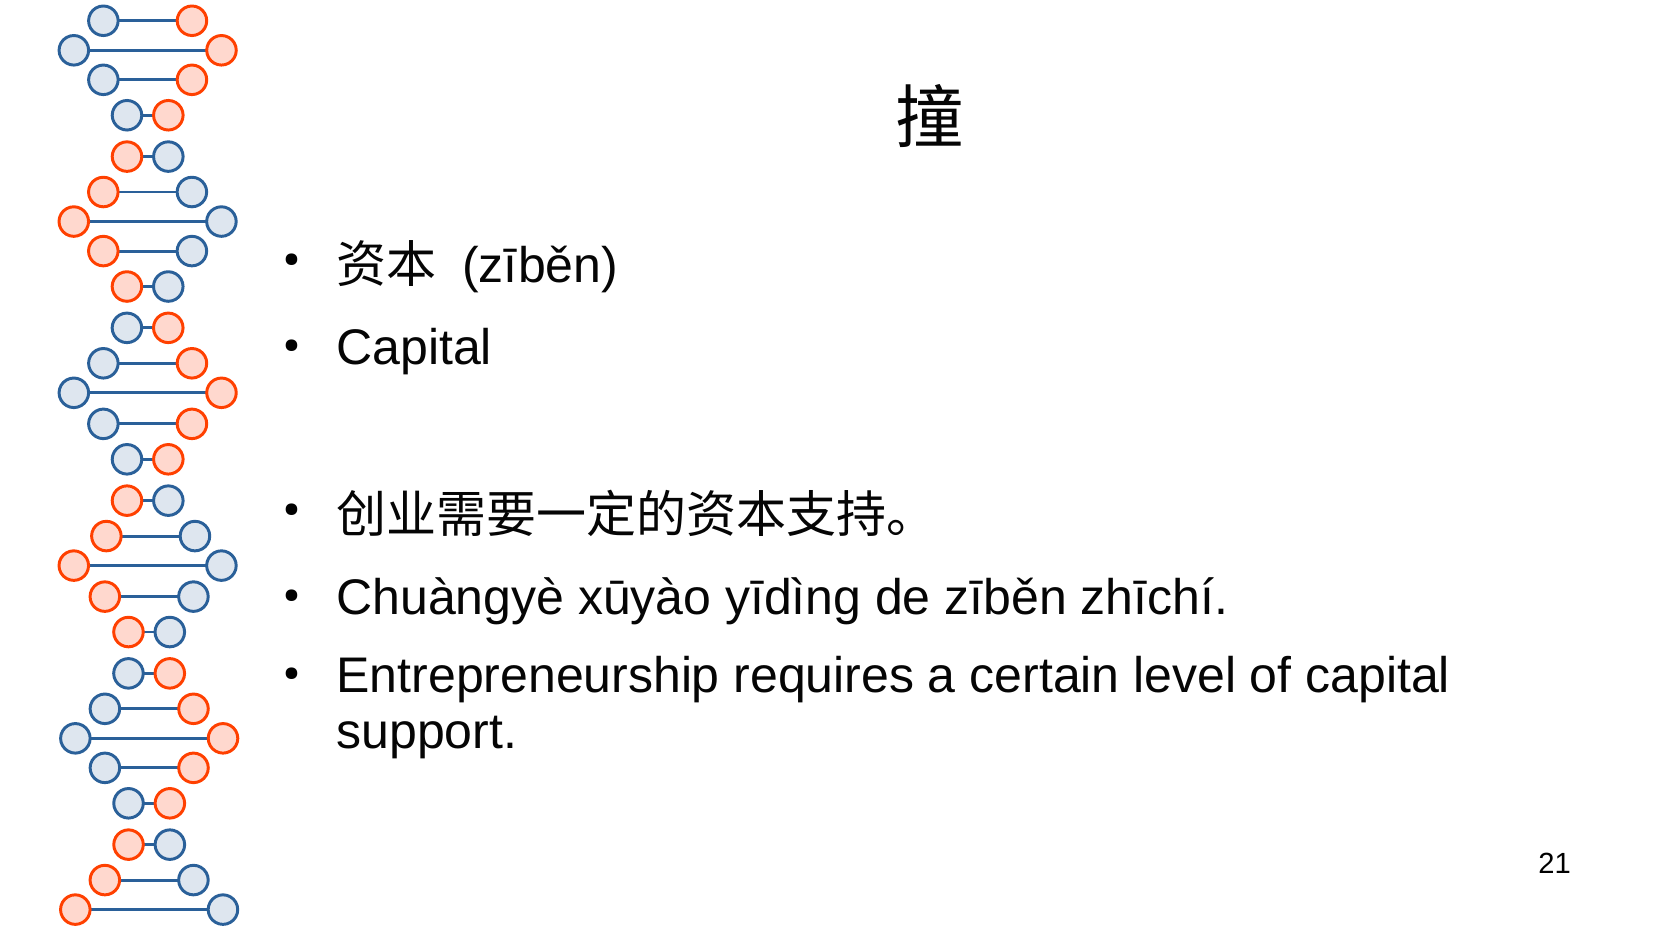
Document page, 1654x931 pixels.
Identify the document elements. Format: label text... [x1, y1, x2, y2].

title 撞 [265, 35, 1595, 189]
list 资本 (zīběn) Capital 创业需要一定的资本支持。 Chuàngyè xūyào yīdìng de zīběn zhīchí. Entrepreneurship requires a certain level of capital support. [265, 224, 1595, 764]
